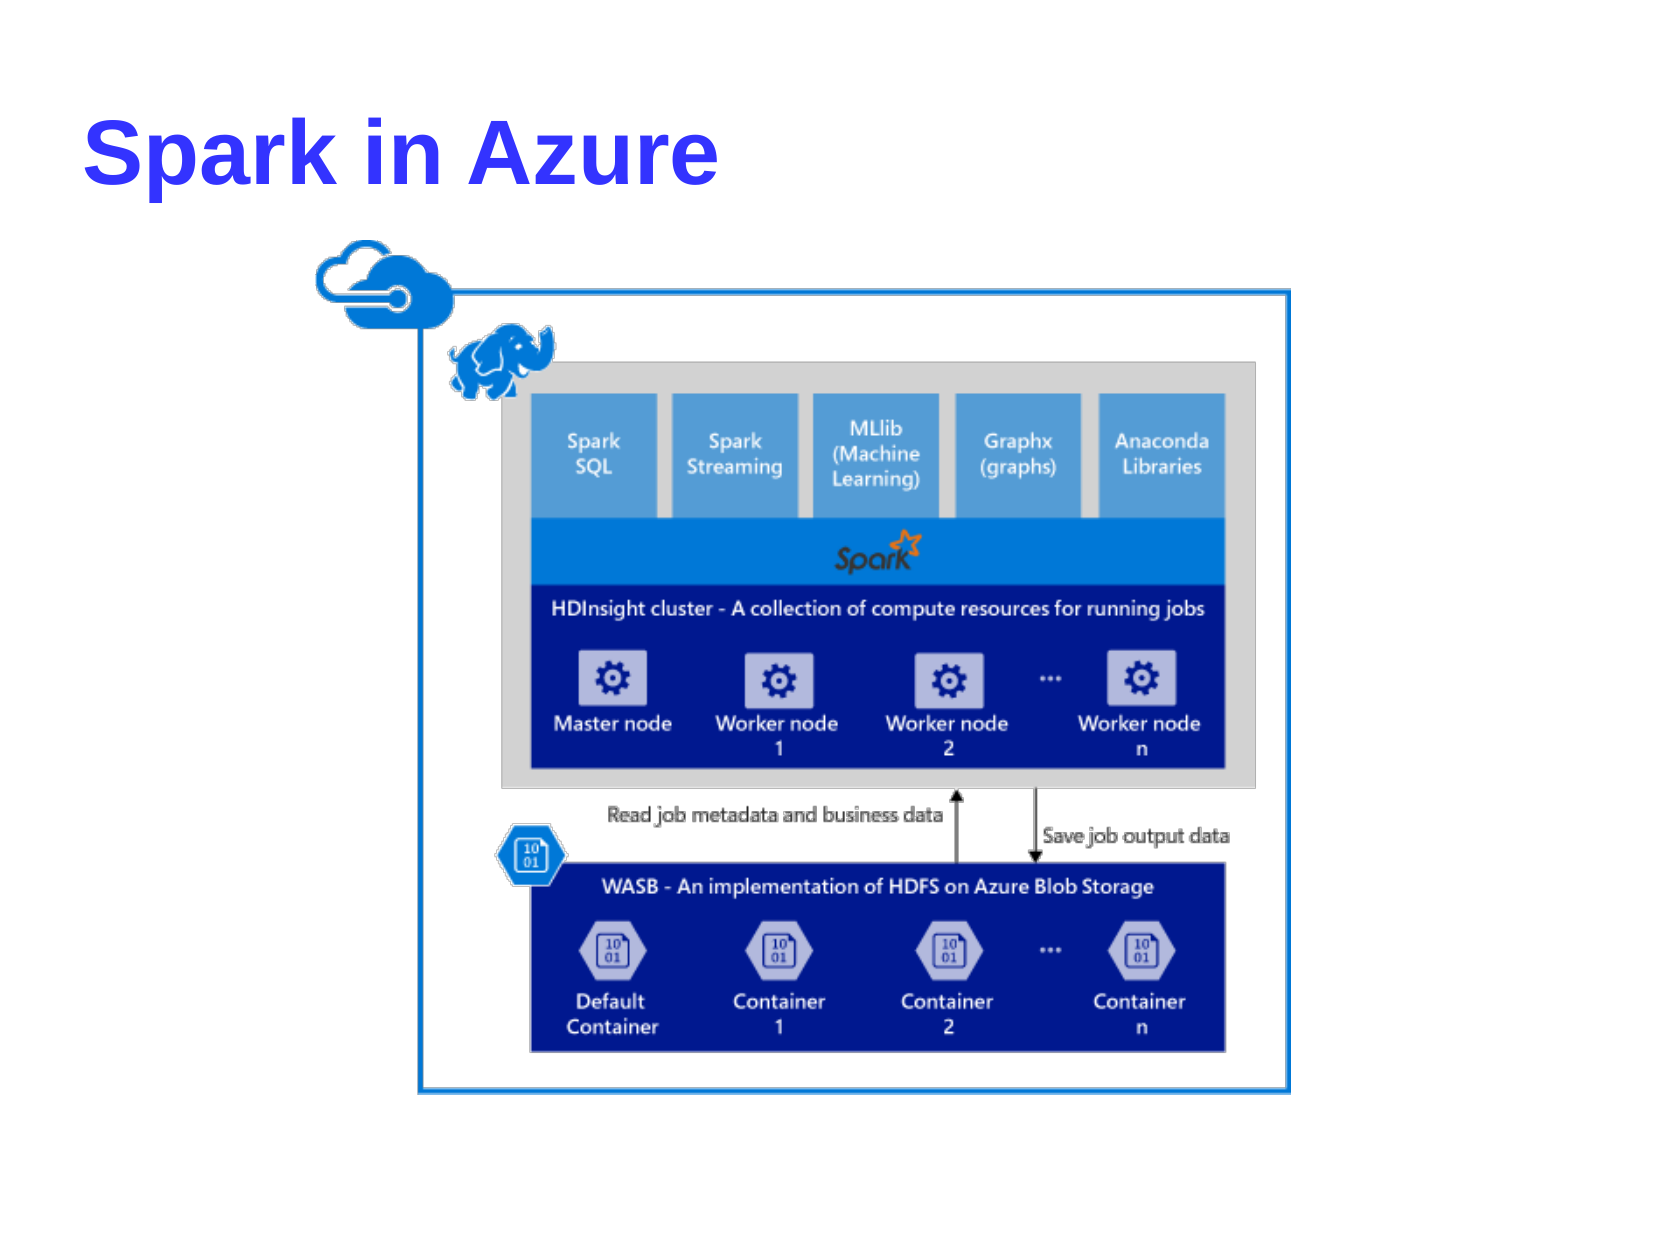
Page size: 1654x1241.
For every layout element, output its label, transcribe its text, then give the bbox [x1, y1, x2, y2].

title Spark in Azure [82, 49, 1571, 257]
picture [315, 240, 1291, 1096]
